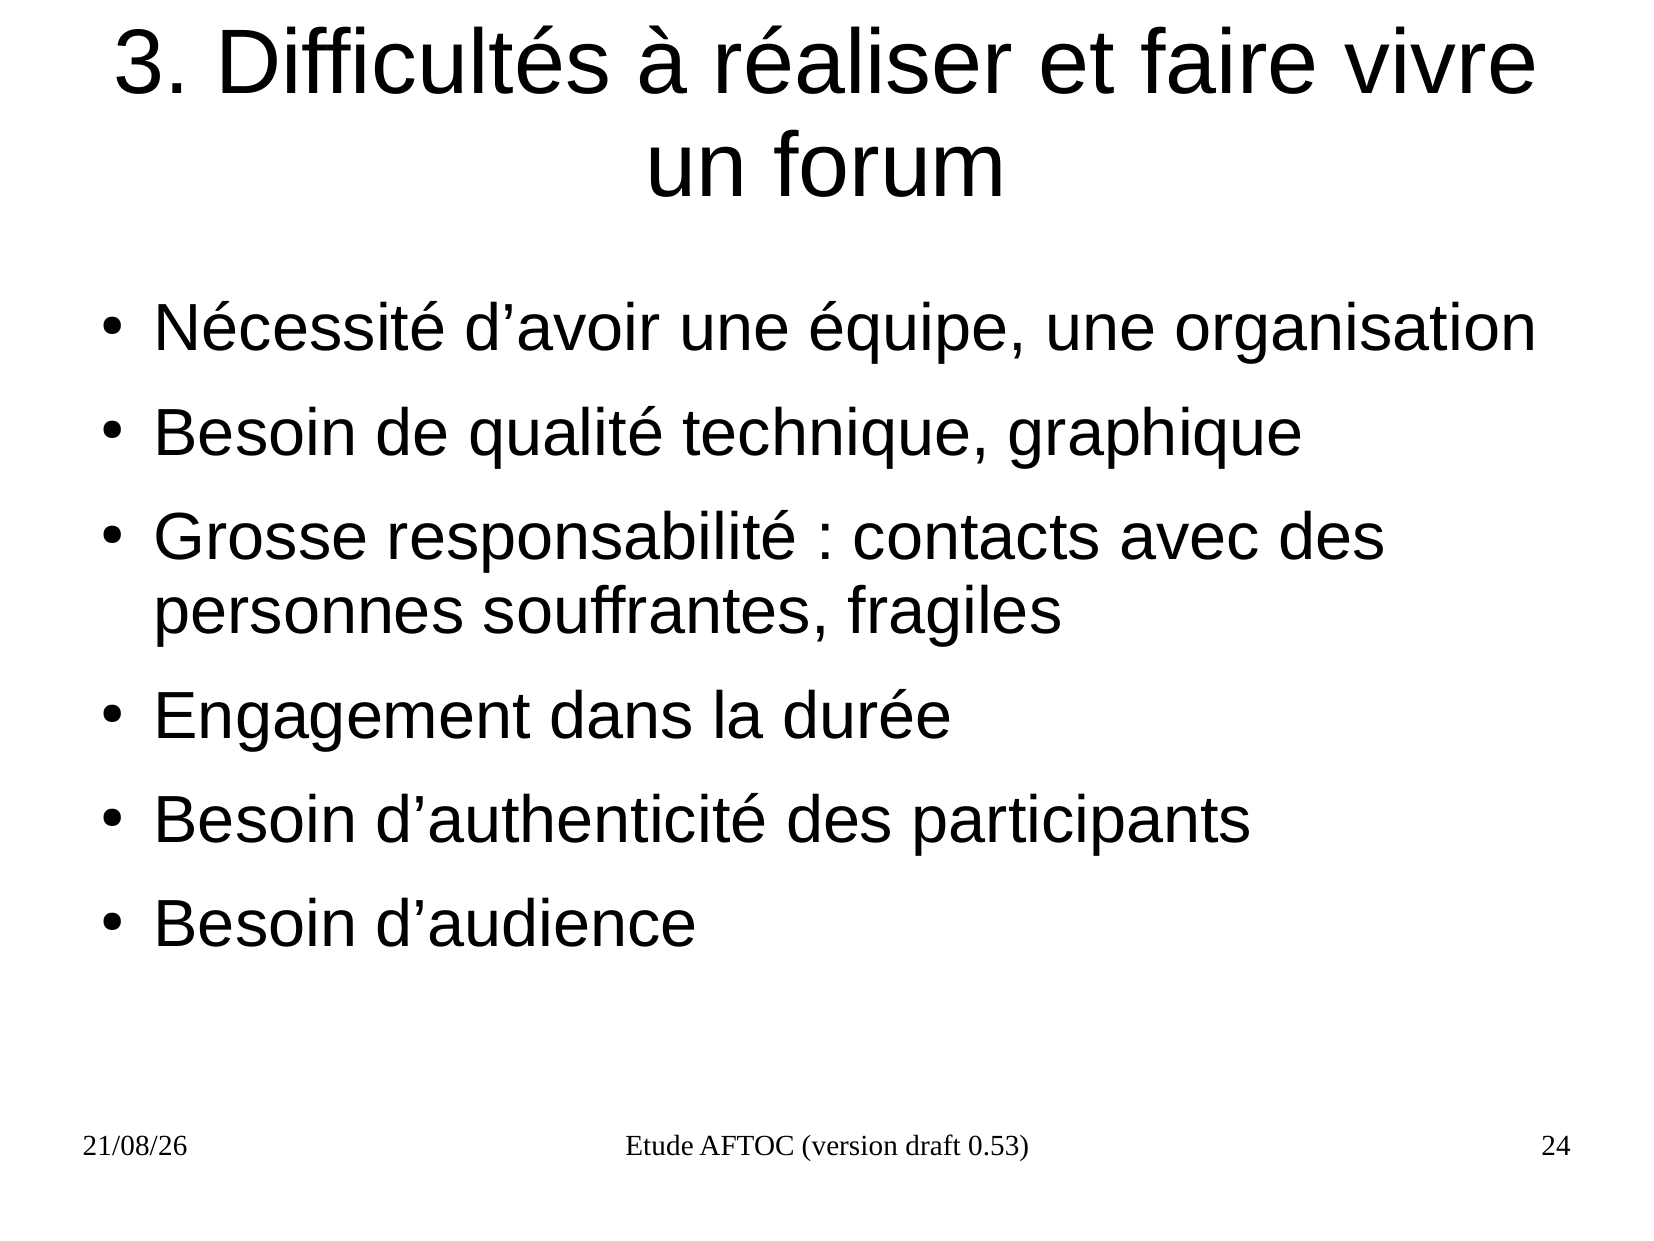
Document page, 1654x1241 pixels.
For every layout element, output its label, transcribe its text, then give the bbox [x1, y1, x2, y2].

list Nécessité d’avoir une équipe, une organisation Besoin de qualité technique, graphique Grosse responsabilité : contacts avec des personnes souffrantes, fragiles Engagement dans la durée Besoin d’authenticité des participants Besoin d’audience [82, 290, 1571, 1010]
title 3. Difficultés à réaliser et faire vivre un forum [82, 10, 1571, 216]
